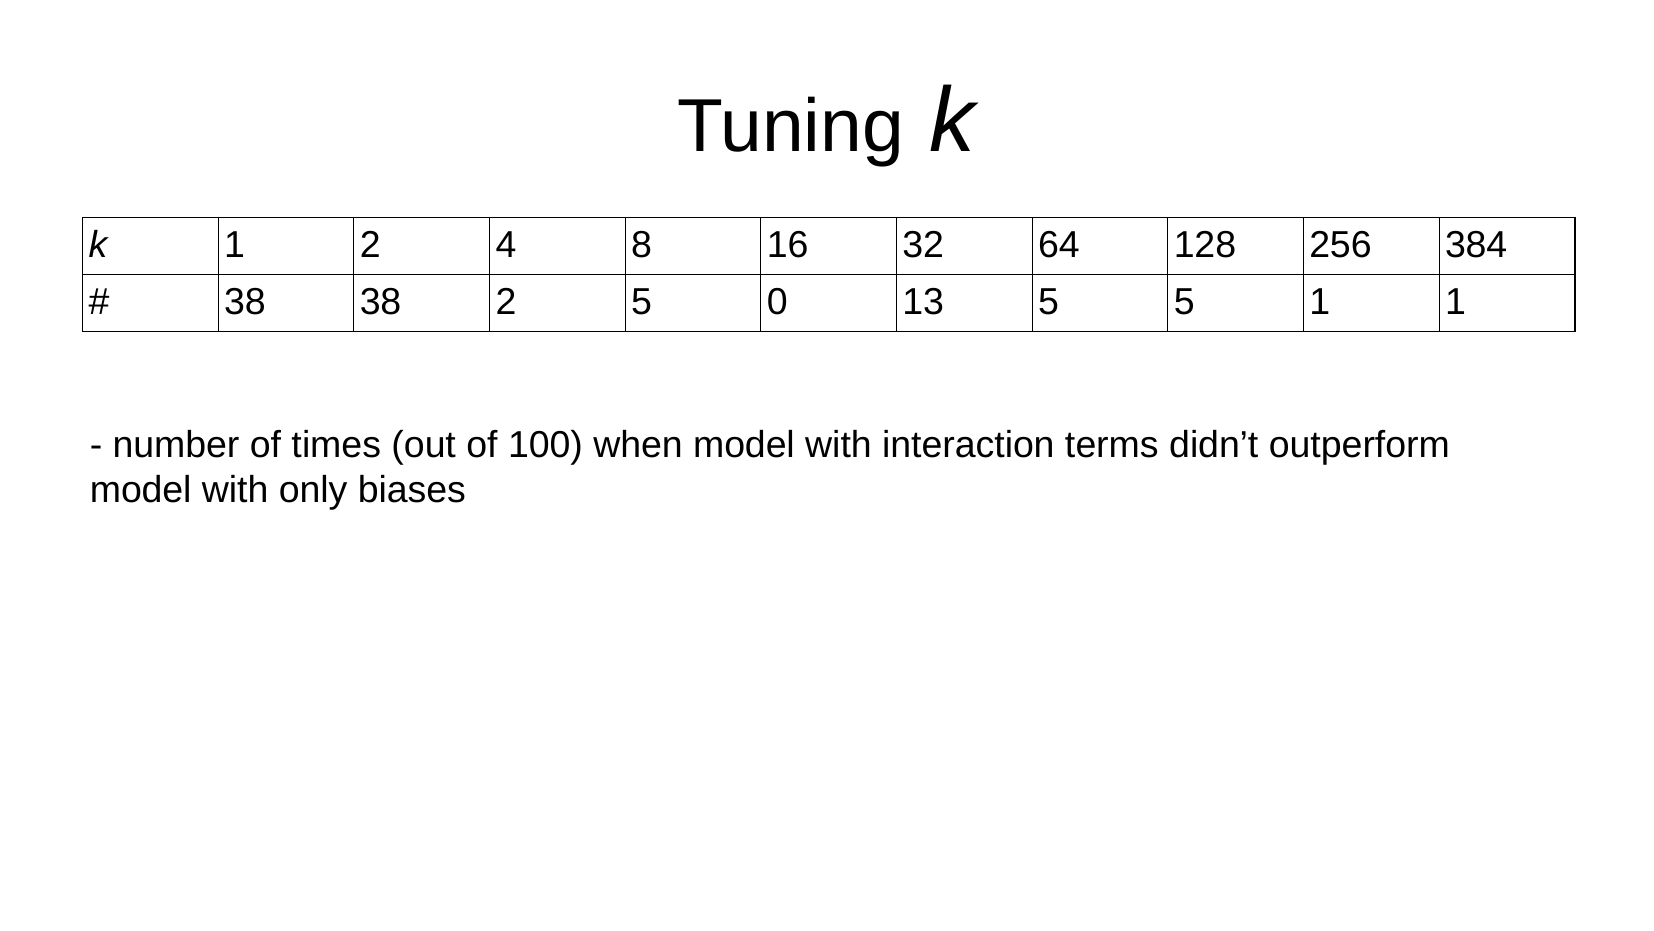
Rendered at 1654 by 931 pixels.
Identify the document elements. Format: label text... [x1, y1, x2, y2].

table_header 256 [1304, 218, 1439, 274]
table_cell 38 [219, 275, 353, 331]
table_header 16 [761, 218, 896, 274]
table_cell 5 [1168, 275, 1303, 331]
table_cell 2 [490, 275, 625, 331]
table_cell 1 [1440, 275, 1574, 331]
table_cell 1 [1304, 275, 1439, 331]
table_header 2 [354, 218, 489, 274]
table_header k [83, 218, 218, 274]
table_cell 0 [761, 275, 896, 331]
table_header 128 [1168, 218, 1303, 274]
table_cell 13 [897, 275, 1032, 331]
title Tuning k [82, 36, 1571, 193]
text_box - number of times (out of 100) when model with interaction terms didn’t outperform model with only biases [75, 412, 1500, 518]
table_header 8 [626, 218, 760, 274]
table_header 4 [490, 218, 625, 274]
table_header 32 [897, 218, 1032, 274]
table_header 64 [1033, 218, 1167, 274]
table_header 1 [219, 218, 353, 274]
table_cell 38 [354, 275, 489, 331]
table_cell # [83, 275, 218, 331]
table_cell 5 [1033, 275, 1167, 331]
table_header 384 [1440, 218, 1574, 274]
table_cell 5 [626, 275, 760, 331]
